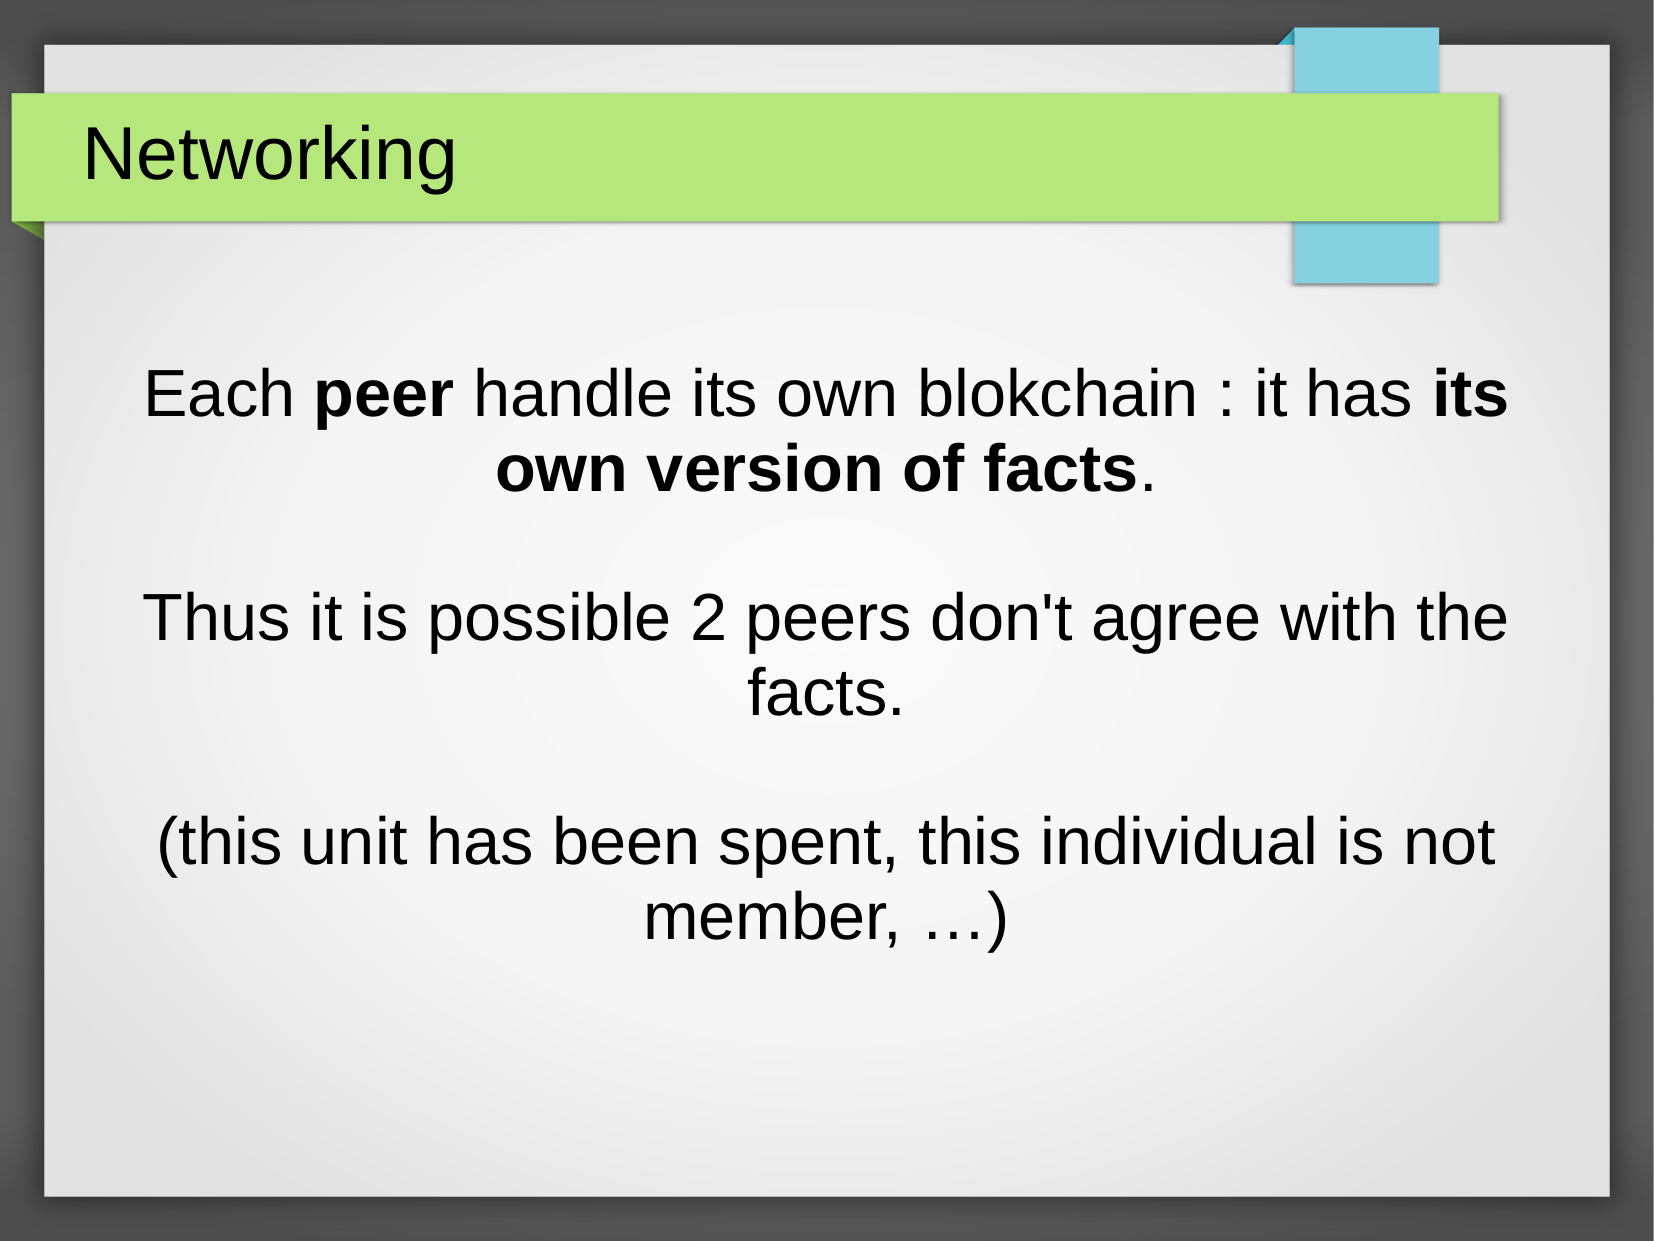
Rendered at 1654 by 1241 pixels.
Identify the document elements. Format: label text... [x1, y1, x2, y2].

title Networking [82, 94, 1264, 213]
subtitle Each peer handle its own blokchain : it has its own version of facts. Thus it is possible 2 peers don't agree with the facts. (this unit has been spent, this individual is not member, …) [82, 295, 1571, 1015]
picture [0, 0, 1654, 1241]
